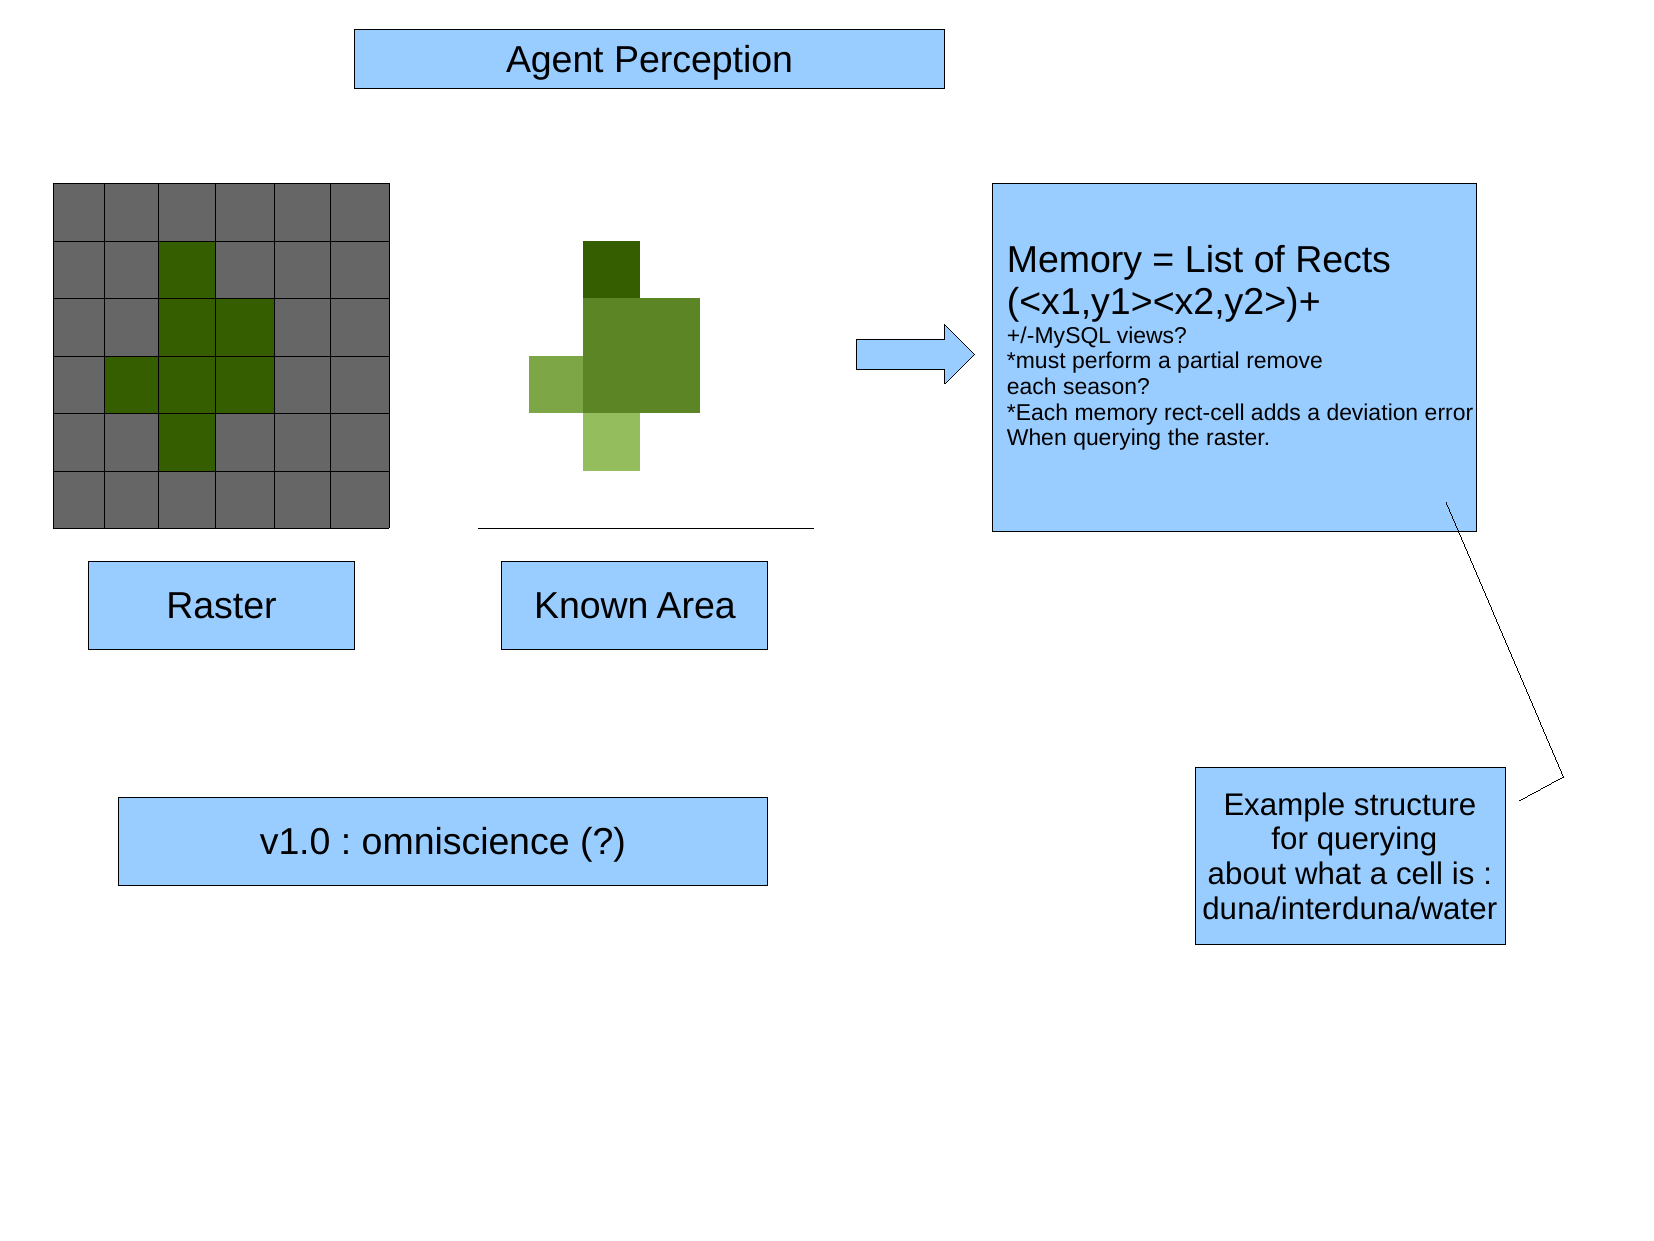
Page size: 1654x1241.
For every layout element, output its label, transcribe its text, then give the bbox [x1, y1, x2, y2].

table_cell [640, 356, 700, 413]
table_cell [54, 357, 104, 413]
table_cell [159, 357, 215, 413]
table_header [105, 184, 158, 241]
table_header [331, 184, 389, 241]
table_cell [755, 298, 814, 356]
table_cell [529, 471, 583, 528]
table_cell [478, 471, 529, 528]
table_cell [478, 356, 529, 413]
table_cell [105, 299, 158, 356]
table_cell [583, 241, 640, 298]
table_cell [216, 299, 274, 356]
table_cell [331, 472, 389, 528]
table_header [275, 184, 330, 241]
table_cell [105, 357, 158, 413]
table_cell [216, 242, 274, 298]
table_cell [700, 356, 755, 413]
table_cell [216, 472, 274, 528]
text_box Memory = List of Rects (<x1,y1><x2,y2>)+ +/-MySQL views? *must perform a partial remove each season? *Each memory rect-cell adds a deviation error When querying the raster. [992, 183, 1477, 532]
table_header [640, 183, 700, 241]
table_header [755, 183, 814, 241]
table_cell [331, 414, 389, 471]
table_cell [216, 414, 274, 471]
table_header [583, 183, 640, 241]
table_cell [275, 299, 330, 356]
table_header [216, 184, 274, 241]
text_box [856, 324, 975, 384]
table_cell [275, 414, 330, 471]
table_cell [54, 242, 104, 298]
table_cell [640, 241, 700, 298]
table_cell [583, 413, 640, 471]
table_cell [105, 414, 158, 471]
table_cell [275, 357, 330, 413]
table_cell [583, 298, 640, 356]
text_box Example structure for querying about what a cell is : duna/interduna/water [1195, 768, 1505, 945]
table_cell [159, 242, 215, 298]
table_cell [54, 472, 104, 528]
table_cell [700, 298, 755, 356]
text_box v1.0 : omniscience (?) [118, 797, 768, 886]
table_cell [478, 413, 529, 471]
table_cell [216, 357, 274, 413]
table_cell [529, 413, 583, 471]
table_cell [331, 242, 389, 298]
table_cell [700, 471, 755, 528]
table_cell [159, 414, 215, 471]
table_header [54, 184, 104, 241]
table_cell [640, 298, 700, 356]
table_header [478, 183, 529, 241]
table_cell [275, 472, 330, 528]
table_cell [755, 471, 814, 528]
table_cell [105, 472, 158, 528]
table_cell [54, 299, 104, 356]
table_cell [529, 241, 583, 298]
table_cell [583, 471, 640, 528]
table_cell [583, 356, 640, 413]
table_cell [640, 413, 700, 471]
table_header [700, 183, 755, 241]
table_cell [275, 242, 330, 298]
table_cell [159, 472, 215, 528]
table_cell [755, 356, 814, 413]
table_header [159, 184, 215, 241]
text_box Agent Perception [354, 29, 945, 89]
table_cell [159, 299, 215, 356]
table_cell [478, 298, 529, 356]
table_cell [529, 298, 583, 356]
table_header [529, 183, 583, 241]
text_box Known Area [501, 561, 768, 650]
table_cell [331, 357, 389, 413]
table_cell [755, 413, 814, 471]
table_cell [700, 241, 755, 298]
table_cell [331, 299, 389, 356]
table_cell [478, 241, 529, 298]
table_cell [755, 241, 814, 298]
table_cell [105, 242, 158, 298]
table_cell [640, 471, 700, 528]
text_box Raster [88, 561, 355, 650]
table_cell [700, 413, 755, 471]
table_cell [54, 414, 104, 471]
table_cell [529, 356, 583, 413]
